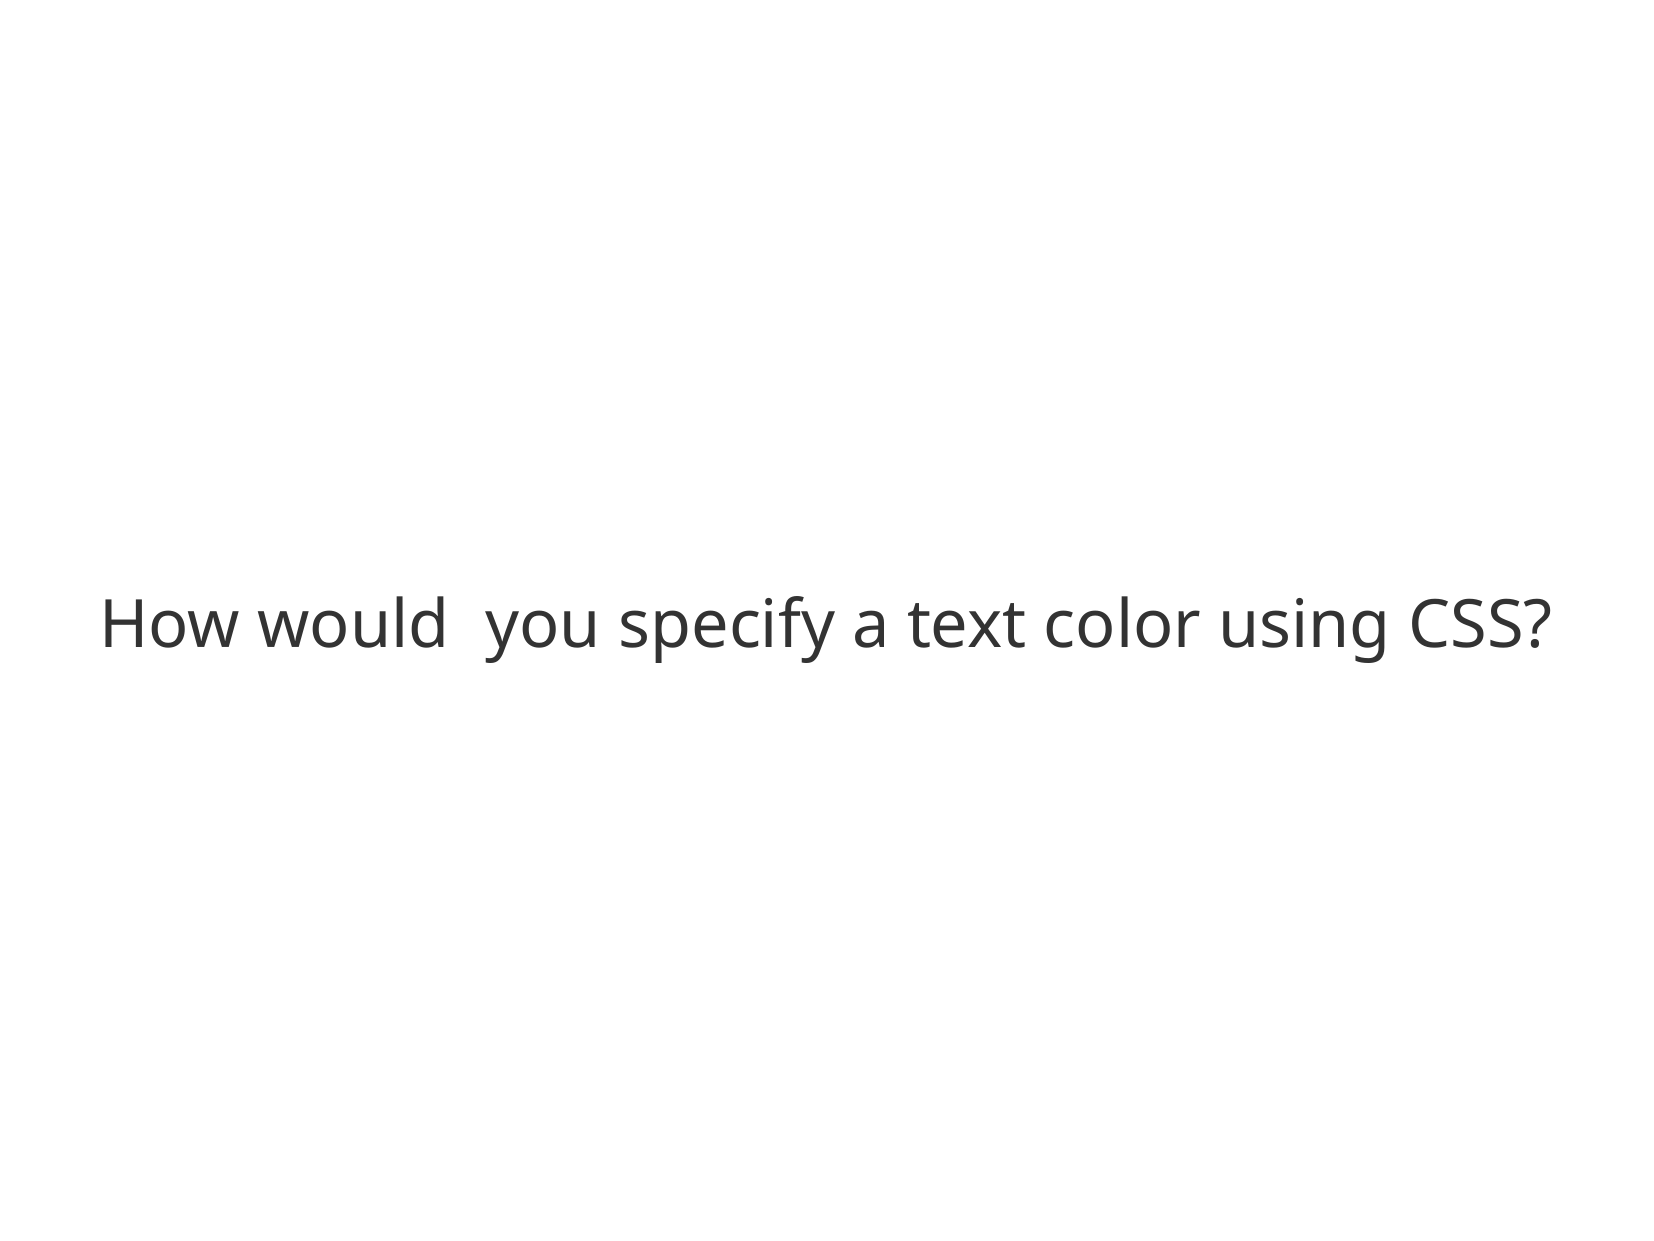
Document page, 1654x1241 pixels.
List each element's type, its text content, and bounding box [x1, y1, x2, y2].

subtitle How would you specify a text color using CSS? [82, 49, 1571, 1193]
